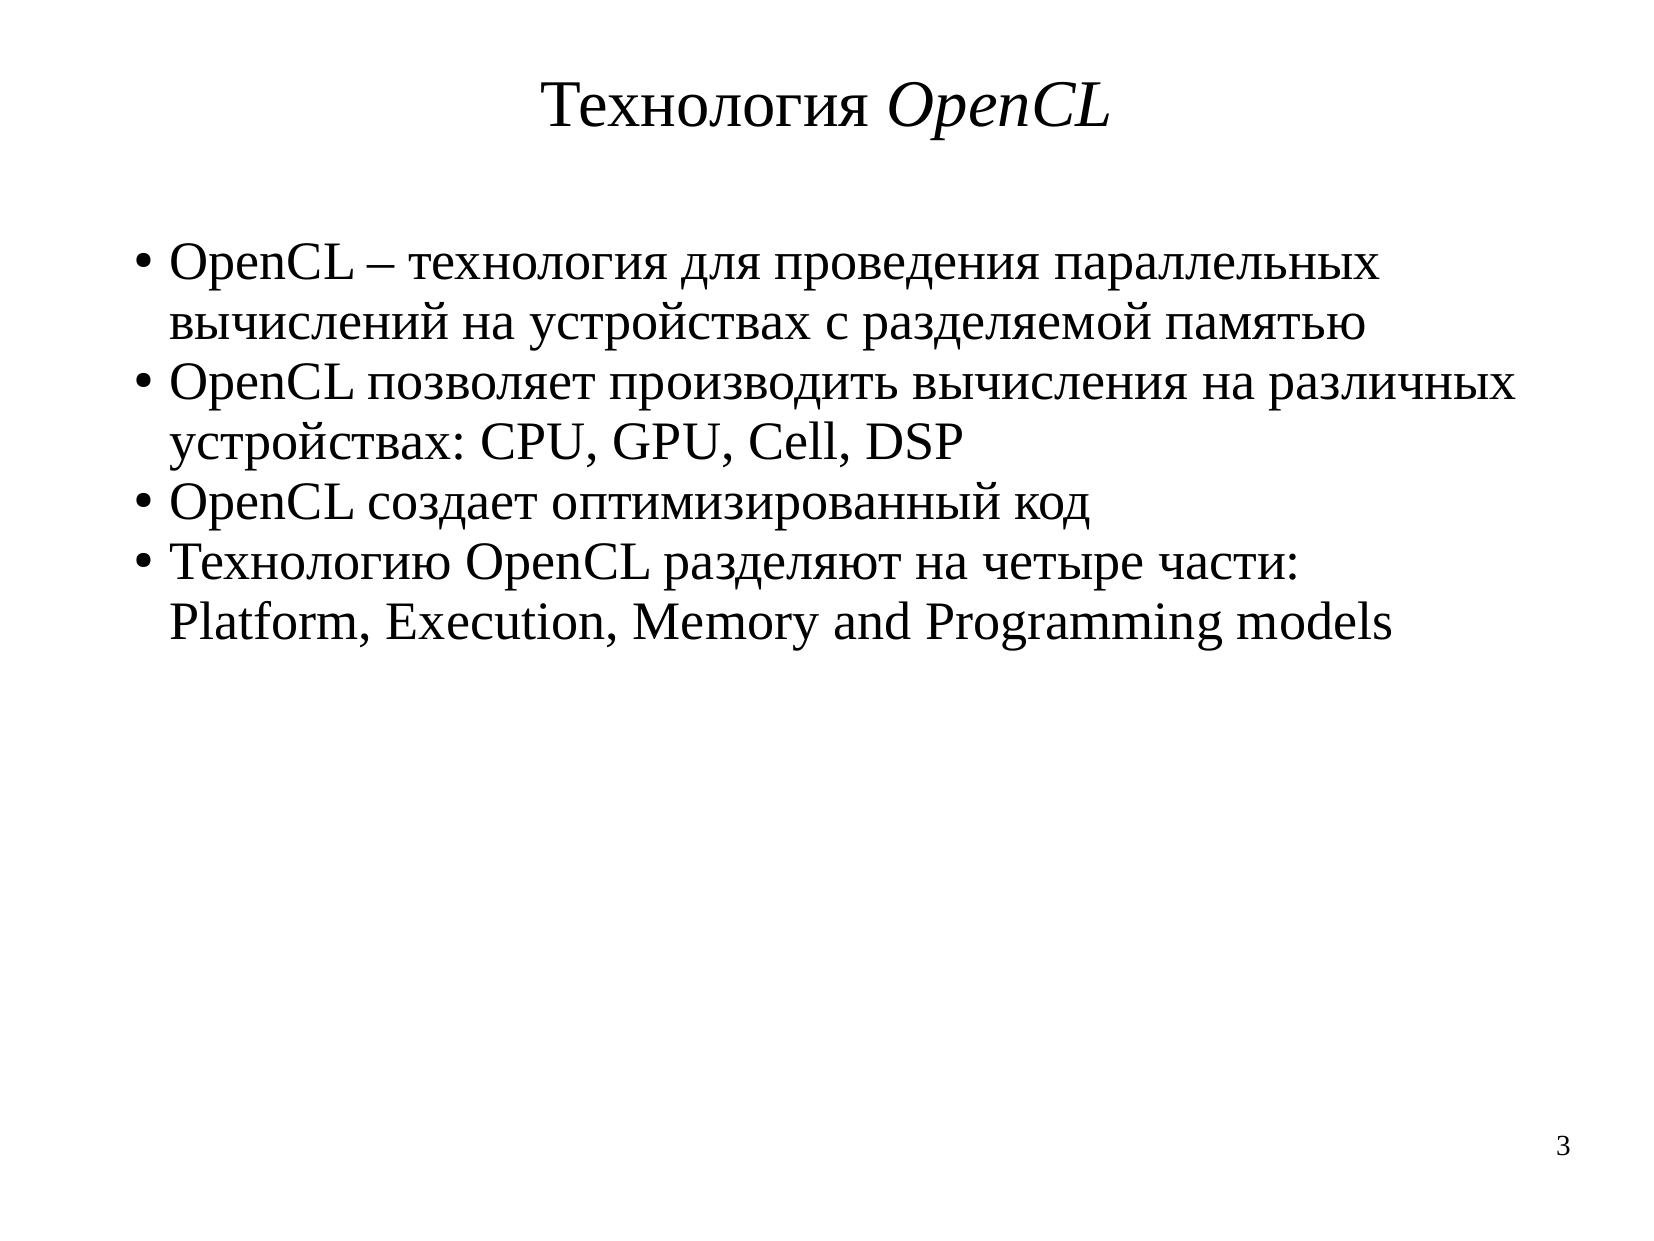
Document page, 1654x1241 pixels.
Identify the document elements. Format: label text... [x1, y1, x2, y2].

text_box OpenCL – технология для проведения параллельных вычислений на устройствах с разделяемой памятью OpenCL позволяет производить вычисления на различных устройствах: CPU, GPU, Cell, DSP OpenCL создает оптимизированный код Технологию OpenCL разделяют на четыре части: Platform, Execution, Memory and Programming models [119, 224, 1535, 667]
text_box Технология OpenCL [335, 59, 1318, 148]
